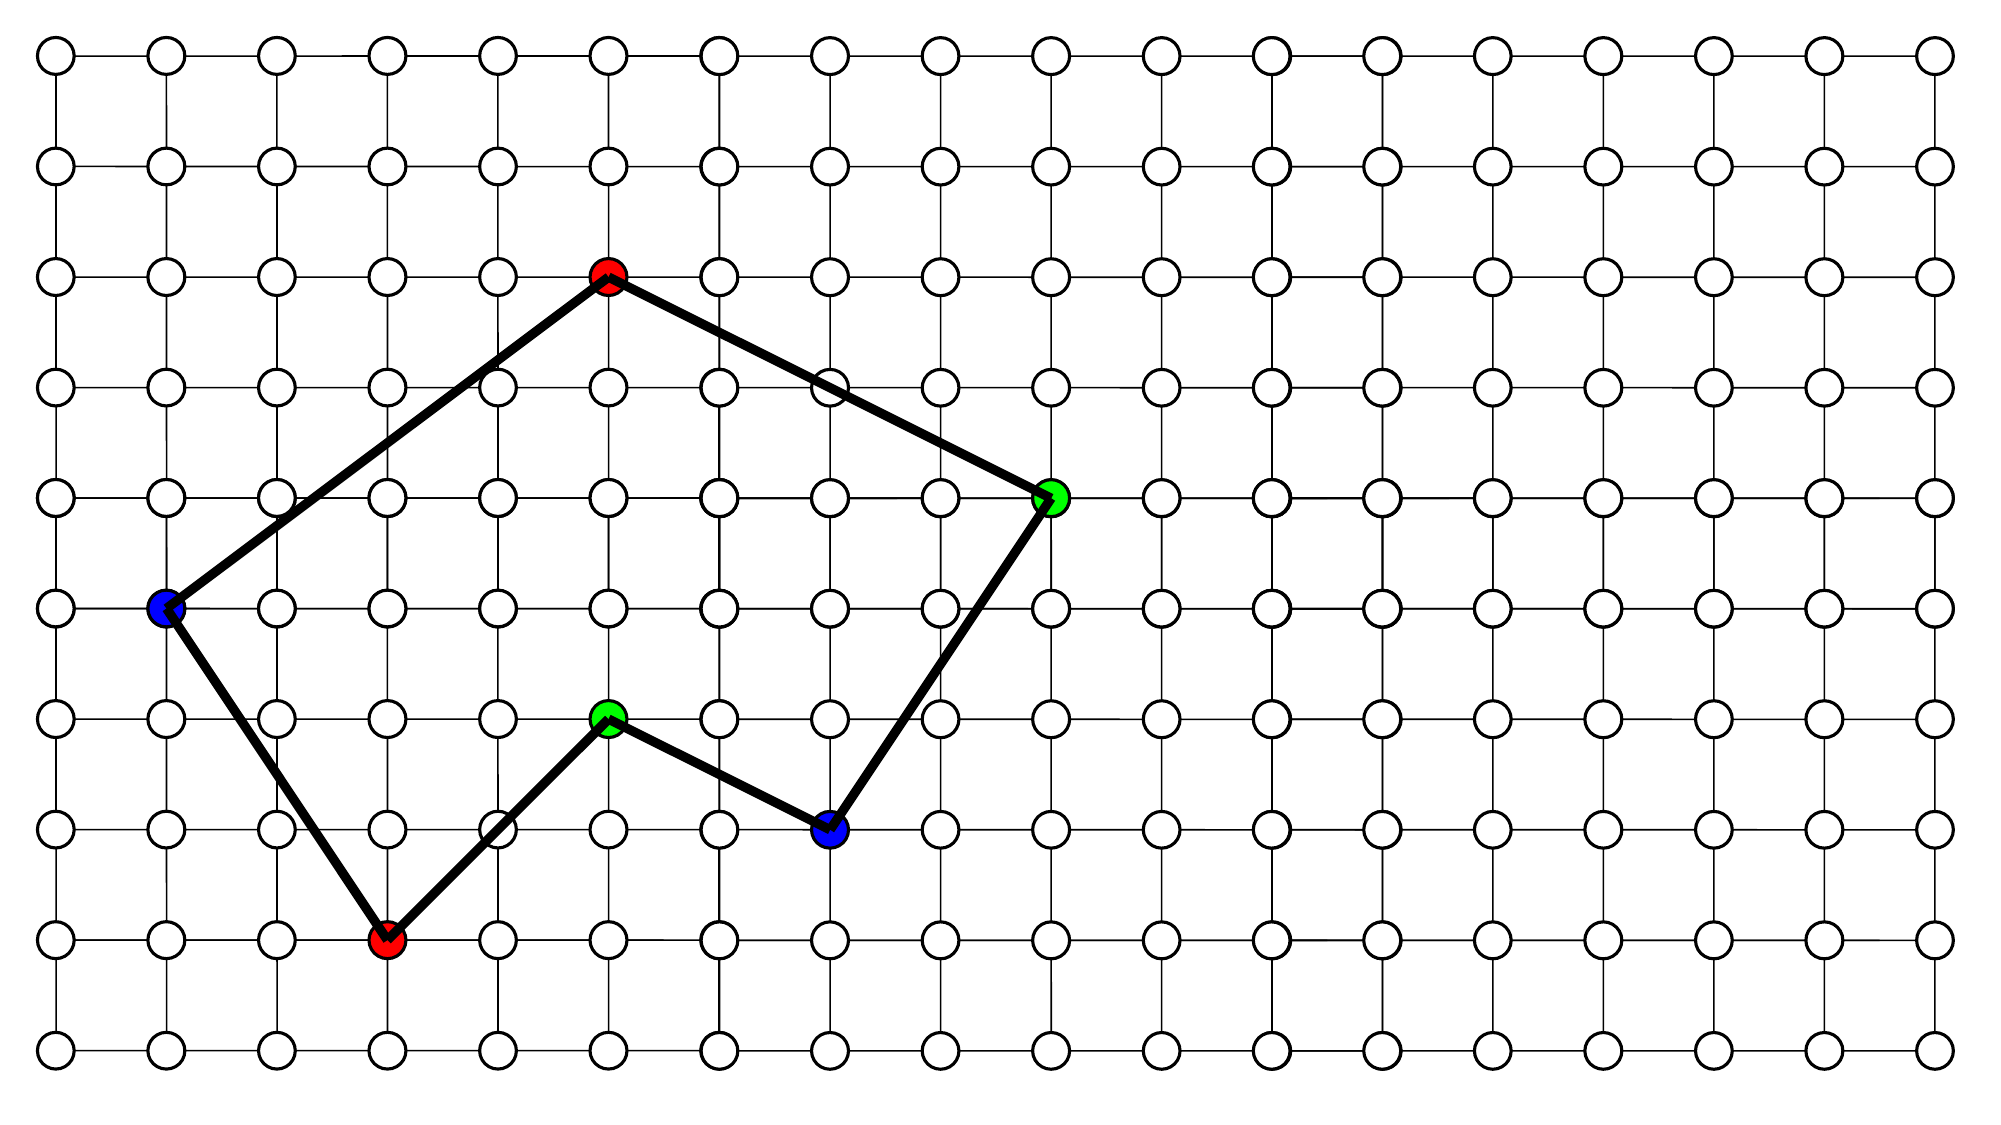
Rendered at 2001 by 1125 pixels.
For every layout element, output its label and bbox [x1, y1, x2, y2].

text_box [816, 369, 849, 391]
text_box [1253, 148, 1291, 186]
text_box [368, 811, 406, 848]
text_box [1584, 479, 1622, 517]
text_box [479, 921, 517, 959]
text_box [147, 921, 185, 959]
text_box [1143, 148, 1181, 186]
text_box [700, 1032, 738, 1070]
text_box [1253, 479, 1291, 517]
text_box [1474, 369, 1512, 407]
text_box [147, 811, 185, 848]
text_box [37, 700, 75, 738]
text_box [1474, 479, 1512, 517]
text_box [1143, 921, 1181, 959]
text_box [258, 1032, 296, 1070]
text_box [1695, 700, 1733, 738]
text_box [37, 37, 75, 75]
text_box [1032, 1032, 1070, 1070]
text_box [1253, 590, 1291, 628]
text_box [1143, 811, 1181, 849]
text_box [1916, 37, 1954, 75]
text_box [490, 821, 517, 848]
text_box [1143, 37, 1181, 75]
text_box [368, 700, 406, 738]
text_box [811, 818, 849, 849]
text_box [811, 258, 849, 296]
text_box [1584, 590, 1622, 628]
text_box [1474, 811, 1512, 849]
text_box [1916, 1032, 1954, 1070]
text_box [1584, 811, 1622, 849]
text_box [1474, 1032, 1512, 1070]
text_box [147, 37, 185, 75]
text_box [1253, 258, 1291, 296]
text_box [590, 921, 627, 959]
text_box [368, 37, 406, 75]
text_box [700, 811, 738, 849]
text_box [1032, 590, 1070, 628]
text_box [368, 258, 406, 296]
text_box [1032, 258, 1070, 296]
text_box [1584, 700, 1622, 738]
text_box [147, 258, 185, 296]
text_box [37, 811, 75, 848]
text_box [811, 700, 849, 738]
text_box [382, 921, 396, 931]
text_box [1474, 258, 1512, 296]
text_box [1143, 258, 1181, 296]
text_box [479, 258, 517, 296]
text_box [147, 700, 185, 738]
text_box [1032, 148, 1070, 186]
text_box [1143, 1032, 1181, 1070]
text_box [1916, 369, 1954, 407]
text_box [479, 148, 517, 185]
text_box [1695, 148, 1733, 186]
text_box [700, 921, 738, 959]
text_box [1805, 369, 1843, 407]
text_box [368, 148, 406, 185]
text_box [1916, 921, 1954, 959]
text_box [811, 384, 844, 407]
text_box [922, 1032, 959, 1070]
text_box [258, 921, 296, 959]
text_box [1363, 811, 1401, 849]
text_box [1584, 37, 1622, 75]
text_box [368, 369, 406, 406]
text_box [922, 700, 959, 738]
text_box [1805, 258, 1843, 296]
text_box [147, 148, 185, 185]
text_box [811, 590, 849, 628]
text_box [37, 148, 75, 185]
text_box [1584, 921, 1622, 959]
text_box [1916, 590, 1954, 628]
text_box [1474, 37, 1512, 75]
text_box [1805, 811, 1843, 849]
text_box [258, 37, 296, 75]
text_box [1032, 37, 1070, 75]
text_box [1584, 369, 1622, 407]
text_box [1695, 369, 1733, 407]
text_box [37, 590, 75, 627]
text_box [147, 1032, 185, 1070]
text_box [1363, 700, 1401, 738]
text_box [147, 479, 185, 517]
text_box [1363, 148, 1401, 186]
text_box [1363, 921, 1401, 959]
text_box [1584, 1032, 1622, 1070]
text_box [1032, 495, 1043, 511]
text_box [590, 148, 627, 185]
text_box [590, 37, 627, 75]
text_box [1143, 369, 1181, 407]
text_box [1363, 37, 1402, 75]
text_box [816, 811, 835, 823]
text_box [258, 590, 296, 627]
text_box [479, 369, 517, 406]
text_box [1474, 148, 1512, 186]
text_box [1916, 700, 1954, 738]
text_box [479, 479, 517, 517]
text_box [368, 590, 406, 627]
text_box [700, 148, 738, 186]
text_box [479, 811, 506, 838]
text_box [590, 479, 627, 517]
text_box [147, 590, 177, 627]
text_box [1253, 369, 1291, 407]
text_box [922, 148, 959, 186]
text_box [1695, 258, 1733, 296]
text_box [1695, 1032, 1733, 1070]
text_box [1032, 369, 1070, 407]
text_box [1916, 811, 1954, 849]
text_box [590, 811, 627, 848]
text_box [590, 258, 627, 283]
text_box [1695, 479, 1733, 517]
text_box [368, 928, 406, 959]
text_box [922, 590, 959, 628]
text_box [479, 37, 517, 75]
text_box [811, 148, 849, 186]
text_box [1584, 148, 1622, 186]
text_box [600, 726, 622, 738]
text_box [1143, 700, 1181, 738]
text_box [37, 369, 75, 406]
text_box [700, 700, 738, 738]
text_box [174, 602, 185, 620]
text_box [1032, 921, 1070, 959]
text_box [1695, 590, 1733, 628]
text_box [1363, 1032, 1402, 1070]
text_box [37, 1032, 75, 1070]
text_box [811, 921, 849, 959]
text_box [700, 258, 738, 296]
text_box [1032, 700, 1070, 738]
text_box [1363, 590, 1401, 628]
text_box [1805, 479, 1843, 517]
text_box [922, 258, 959, 296]
text_box [1253, 921, 1291, 959]
text_box [922, 37, 959, 75]
text_box [590, 590, 627, 627]
text_box [1695, 37, 1733, 75]
text_box [1474, 921, 1512, 959]
text_box [1038, 479, 1070, 517]
text_box [1695, 921, 1733, 959]
text_box [37, 479, 75, 517]
text_box [37, 921, 75, 959]
text_box [258, 148, 296, 185]
text_box [37, 258, 75, 296]
text_box [1695, 811, 1733, 849]
text_box [811, 479, 849, 517]
text_box [590, 700, 627, 728]
text_box [1916, 258, 1954, 296]
text_box [1474, 590, 1512, 628]
text_box [1805, 1032, 1843, 1070]
text_box [1474, 700, 1512, 738]
text_box [1363, 479, 1401, 517]
text_box [1253, 811, 1291, 849]
text_box [1253, 700, 1291, 738]
text_box [258, 811, 296, 848]
text_box [922, 479, 959, 517]
text_box [479, 700, 517, 738]
text_box [700, 37, 738, 75]
text_box [922, 921, 959, 959]
text_box [258, 369, 296, 406]
text_box [258, 479, 296, 517]
text_box [1253, 37, 1291, 75]
text_box [147, 369, 185, 406]
text_box [368, 479, 406, 517]
text_box [479, 1032, 517, 1070]
text_box [1805, 590, 1843, 628]
text_box [597, 284, 622, 296]
text_box [700, 369, 738, 407]
text_box [1916, 148, 1954, 186]
text_box [700, 590, 738, 628]
text_box [590, 369, 627, 406]
text_box [1916, 479, 1954, 517]
text_box [811, 1032, 849, 1070]
text_box [479, 590, 517, 627]
text_box [1363, 258, 1402, 296]
text_box [1805, 921, 1843, 959]
text_box [1253, 1032, 1291, 1070]
text_box [1805, 148, 1843, 186]
text_box [700, 479, 738, 517]
text_box [368, 1032, 406, 1070]
text_box [811, 37, 849, 75]
text_box [922, 811, 959, 849]
text_box [590, 1032, 627, 1070]
text_box [922, 369, 959, 407]
text_box [1143, 590, 1181, 628]
text_box [1584, 258, 1622, 296]
text_box [1143, 479, 1181, 517]
text_box [258, 258, 296, 296]
text_box [1805, 37, 1843, 75]
text_box [1805, 700, 1843, 738]
text_box [258, 700, 296, 738]
text_box [1363, 369, 1401, 407]
text_box [1032, 811, 1070, 849]
